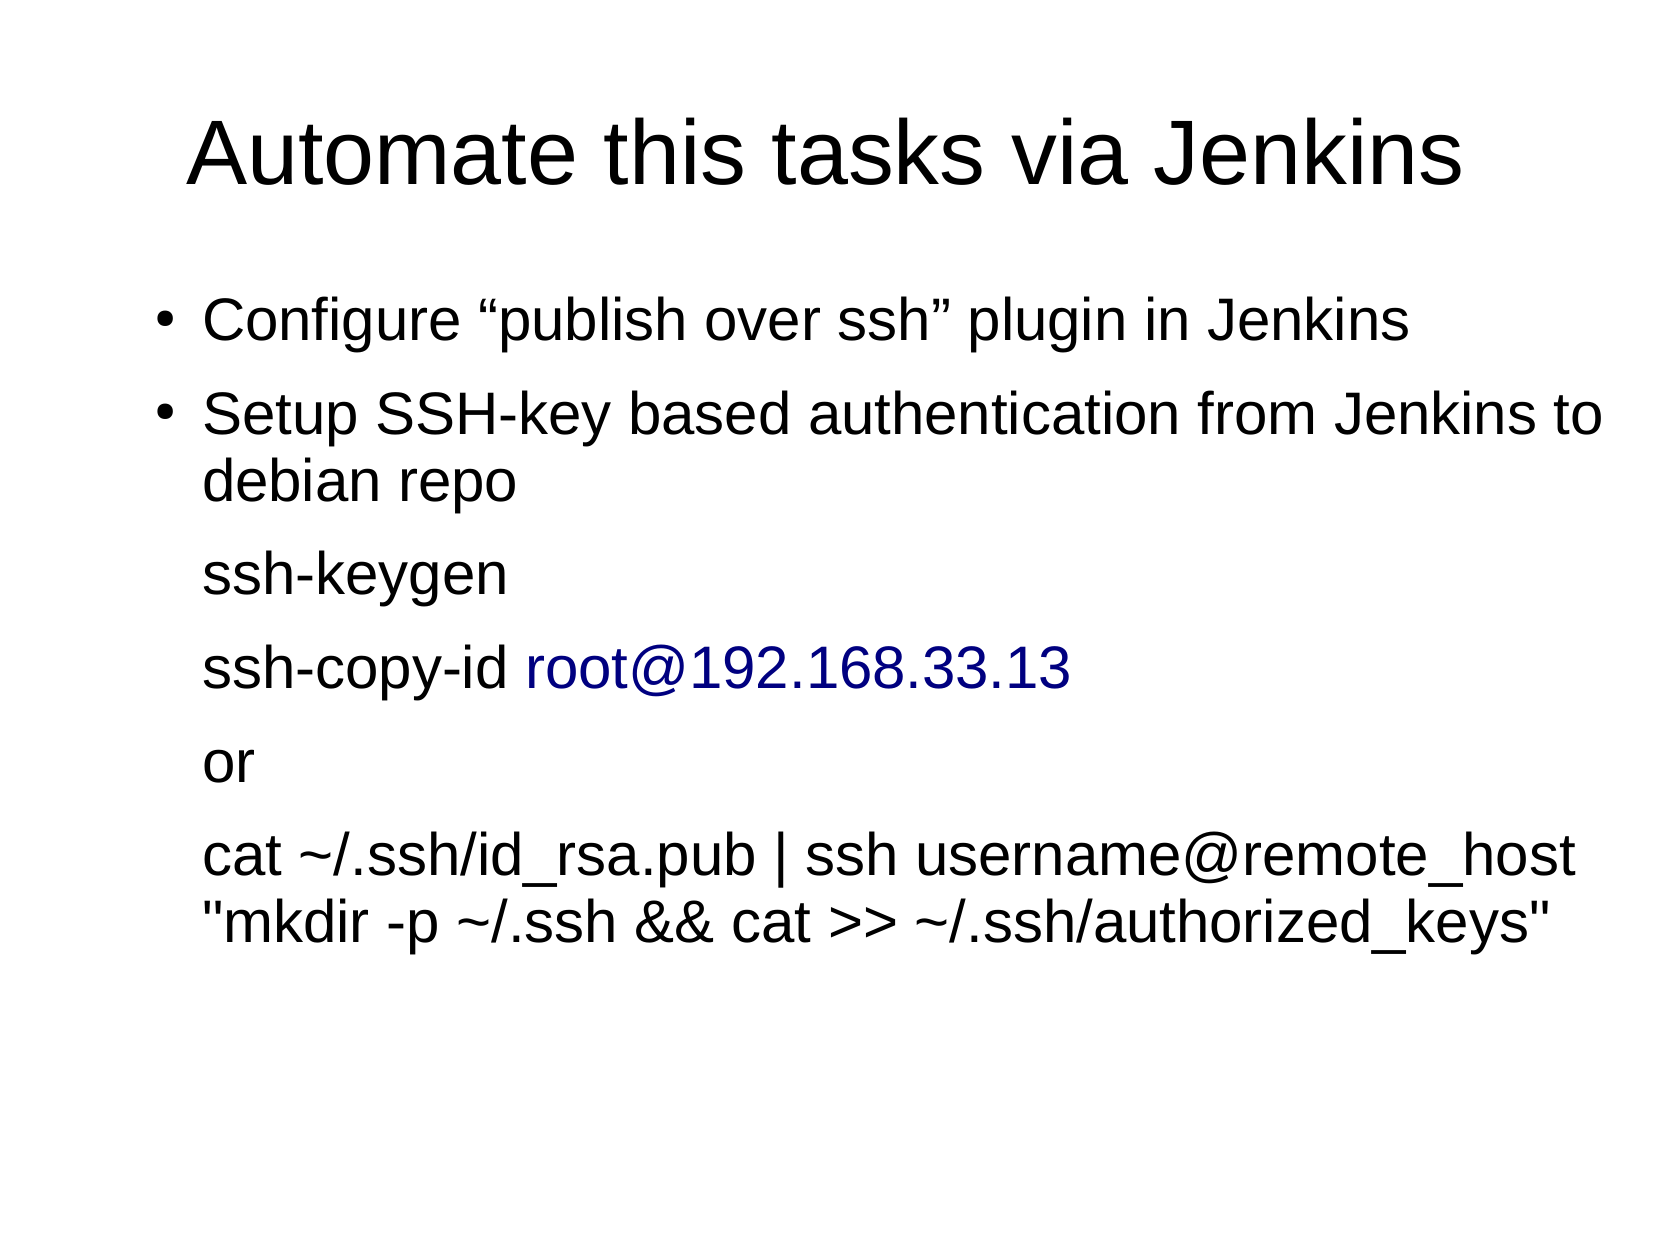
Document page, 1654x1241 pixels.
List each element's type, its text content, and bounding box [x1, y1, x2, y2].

title Automate this tasks via Jenkins [82, 49, 1571, 257]
list Configure “publish over ssh” plugin in Jenkins Setup SSH-key based authentication from Jenkins to debian repo ssh-keygen ssh-copy-id root@192.168.33.13 or cat ~/.ssh/id_rsa.pub | ssh username@remote_host "mkdir -p ~/.ssh && cat >> ~/.ssh/authorized_keys" [138, 286, 1627, 1006]
